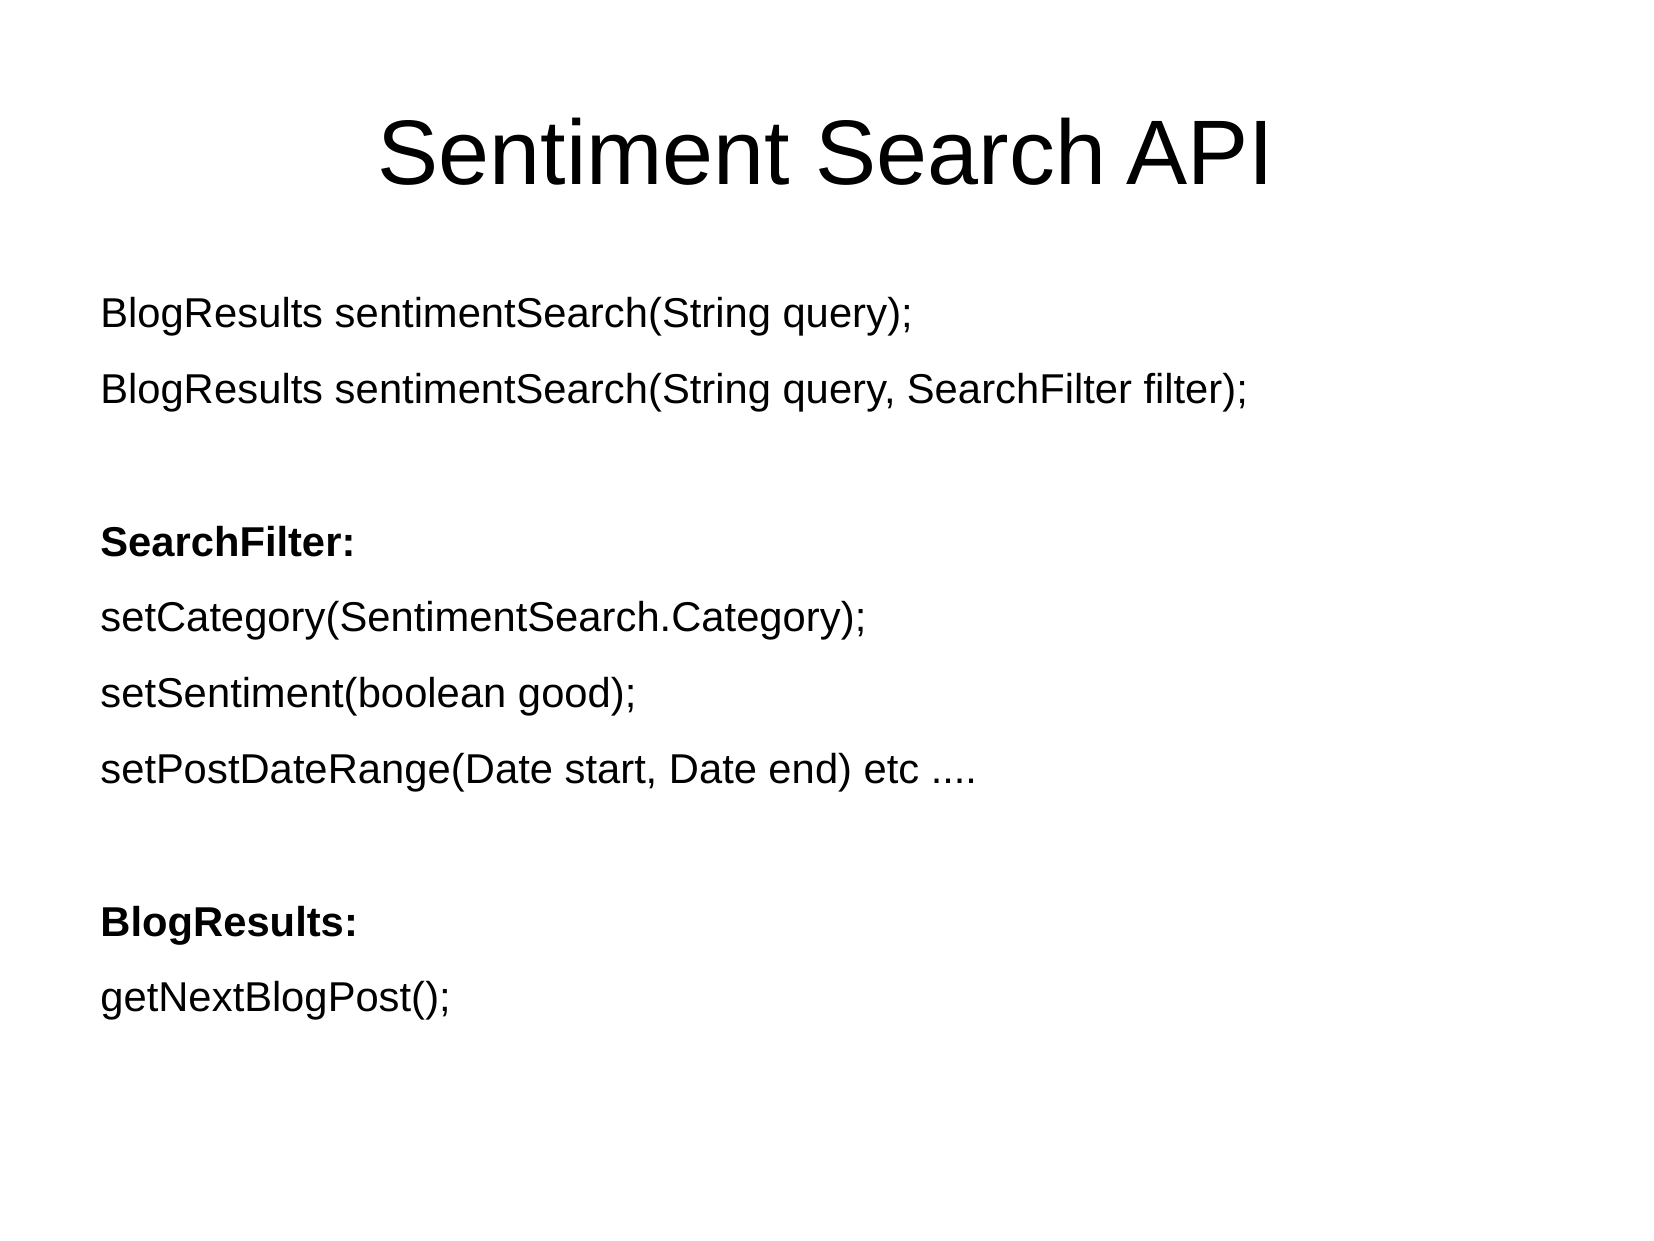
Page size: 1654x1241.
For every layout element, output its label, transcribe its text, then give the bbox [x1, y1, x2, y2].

title Sentiment Search API [82, 49, 1571, 257]
list BlogResults sentimentSearch(String query); BlogResults sentimentSearch(String query, SearchFilter filter); SearchFilter: setCategory(SentimentSearch.Category); setSentiment(boolean good); setPostDateRange(Date start, Date end) etc .... BlogResults: getNextBlogPost(); [82, 290, 1571, 1109]
